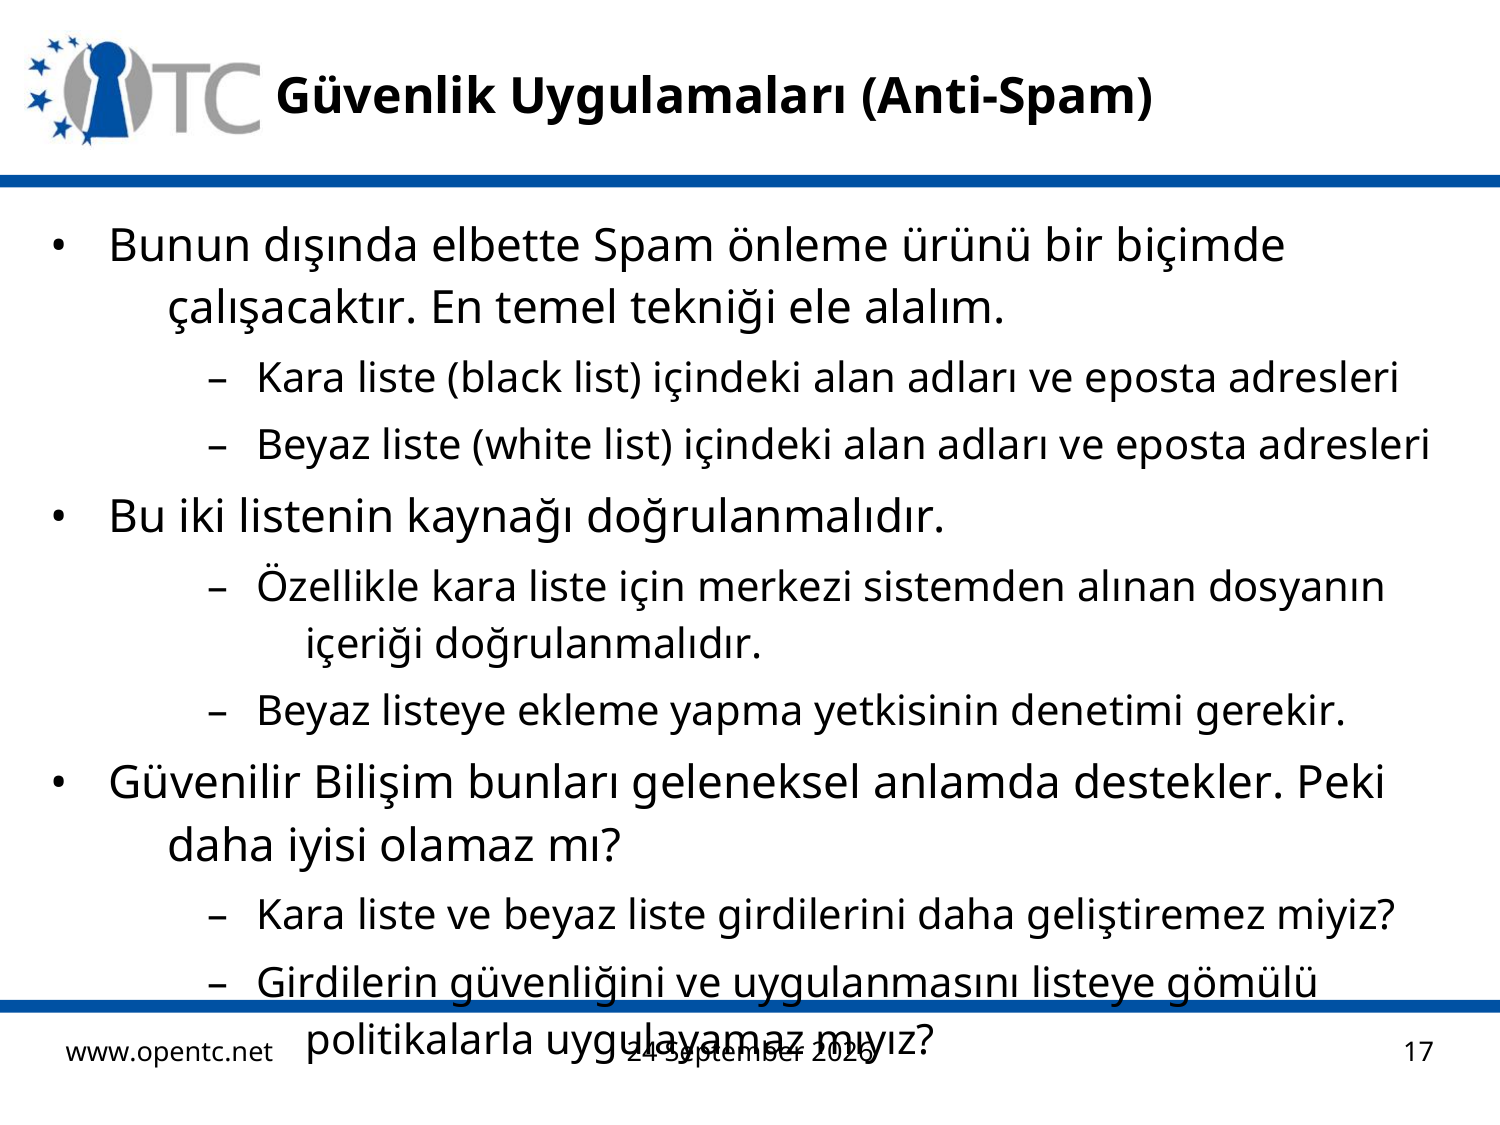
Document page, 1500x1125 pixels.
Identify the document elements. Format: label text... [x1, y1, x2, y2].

title Güvenlik Uygulamaları (Anti-Spam) [275, 7, 1450, 181]
list Bunun dışında elbette Spam önleme ürünü bir biçimde çalışacaktır. En temel tekniği ele alalım. Kara liste (black list) içindeki alan adları ve eposta adresleri Beyaz liste (white list) içindeki alan adları ve eposta adresleri Bu iki listenin kaynağı doğrulanmalıdır. Özellikle kara liste için merkezi sistemden alınan dosyanın içeriği doğrulanmalıdır. Beyaz listeye ekleme yapma yetkisinin denetimi gerekir. Güvenilir Bilişim bunları geleneksel anlamda destekler. Peki daha iyisi olamaz mı? Kara liste ve beyaz liste girdilerini daha geliştiremez miyiz? Girdilerin güvenliğini ve uygulanmasını listeye gömülü politikalarla uygulayamaz mıyız? [50, 212, 1450, 999]
picture [24, 30, 263, 150]
